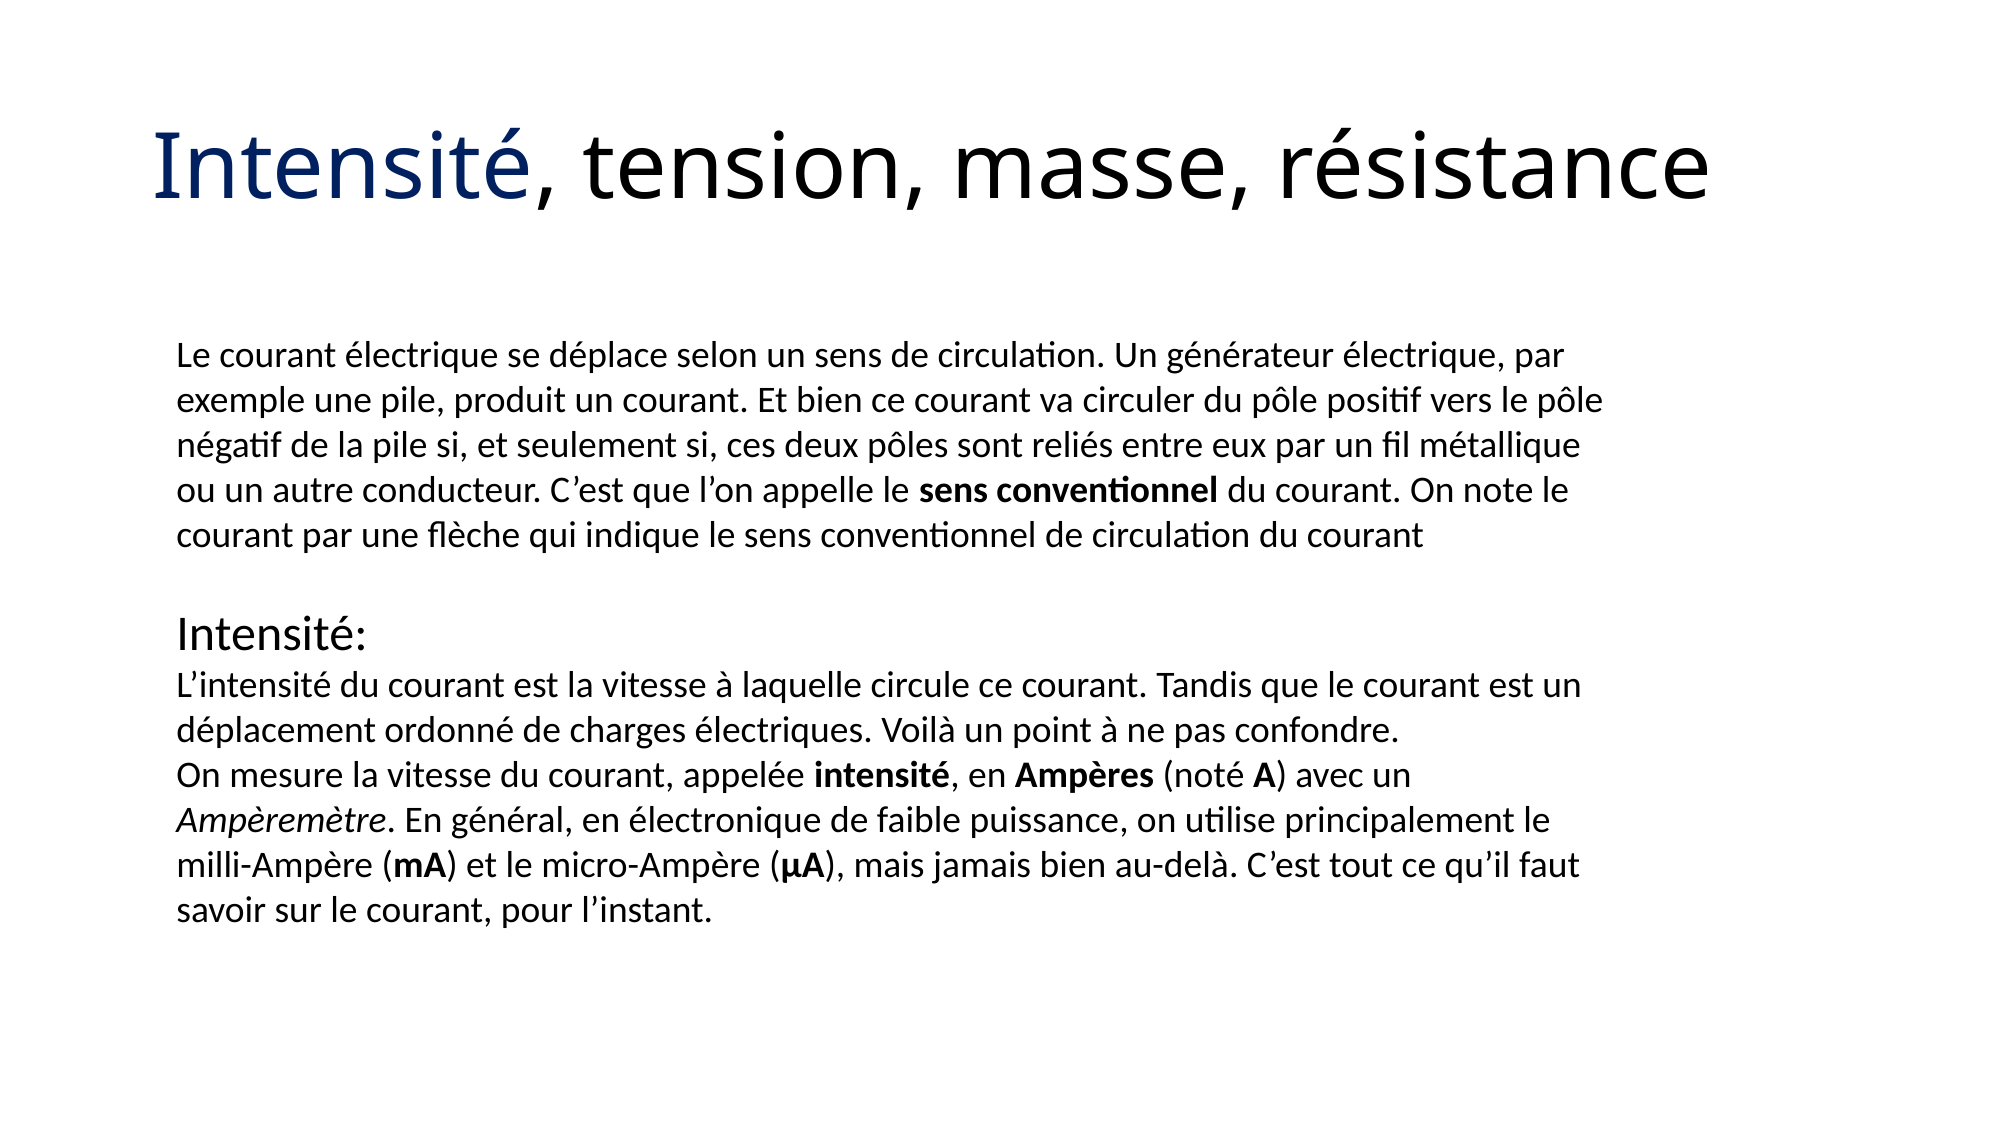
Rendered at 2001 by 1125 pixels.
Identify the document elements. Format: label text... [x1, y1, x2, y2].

text_box Le courant électrique se déplace selon un sens de circulation. Un générateur électrique, par exemple une pile, produit un courant. Et bien ce courant va circuler du pôle positif vers le pôle négatif de la pile si, et seulement si, ces deux pôles sont reliés entre eux par un fil métallique ou un autre conducteur. C’est que l’on appelle le sens conventionnel du courant. On note le courant par une flèche qui indique le sens conventionnel de circulation du courant Intensité: L’intensité du courant est la vitesse à laquelle circule ce courant. Tandis que le courant est un déplacement ordonné de charges électriques. Voilà un point à ne pas confondre. On mesure la vitesse du courant, appelée intensité, en Ampères (noté A) avec un Ampèremètre. En général, en électronique de faible puissance, on utilise principalement le milli-Ampère (mA) et le micro-Ampère (µA), mais jamais bien au-delà. C’est tout ce qu’il faut savoir sur le courant, pour l’instant. [161, 322, 1642, 990]
title Intensité, tension, masse, résistance [137, 59, 1863, 278]
